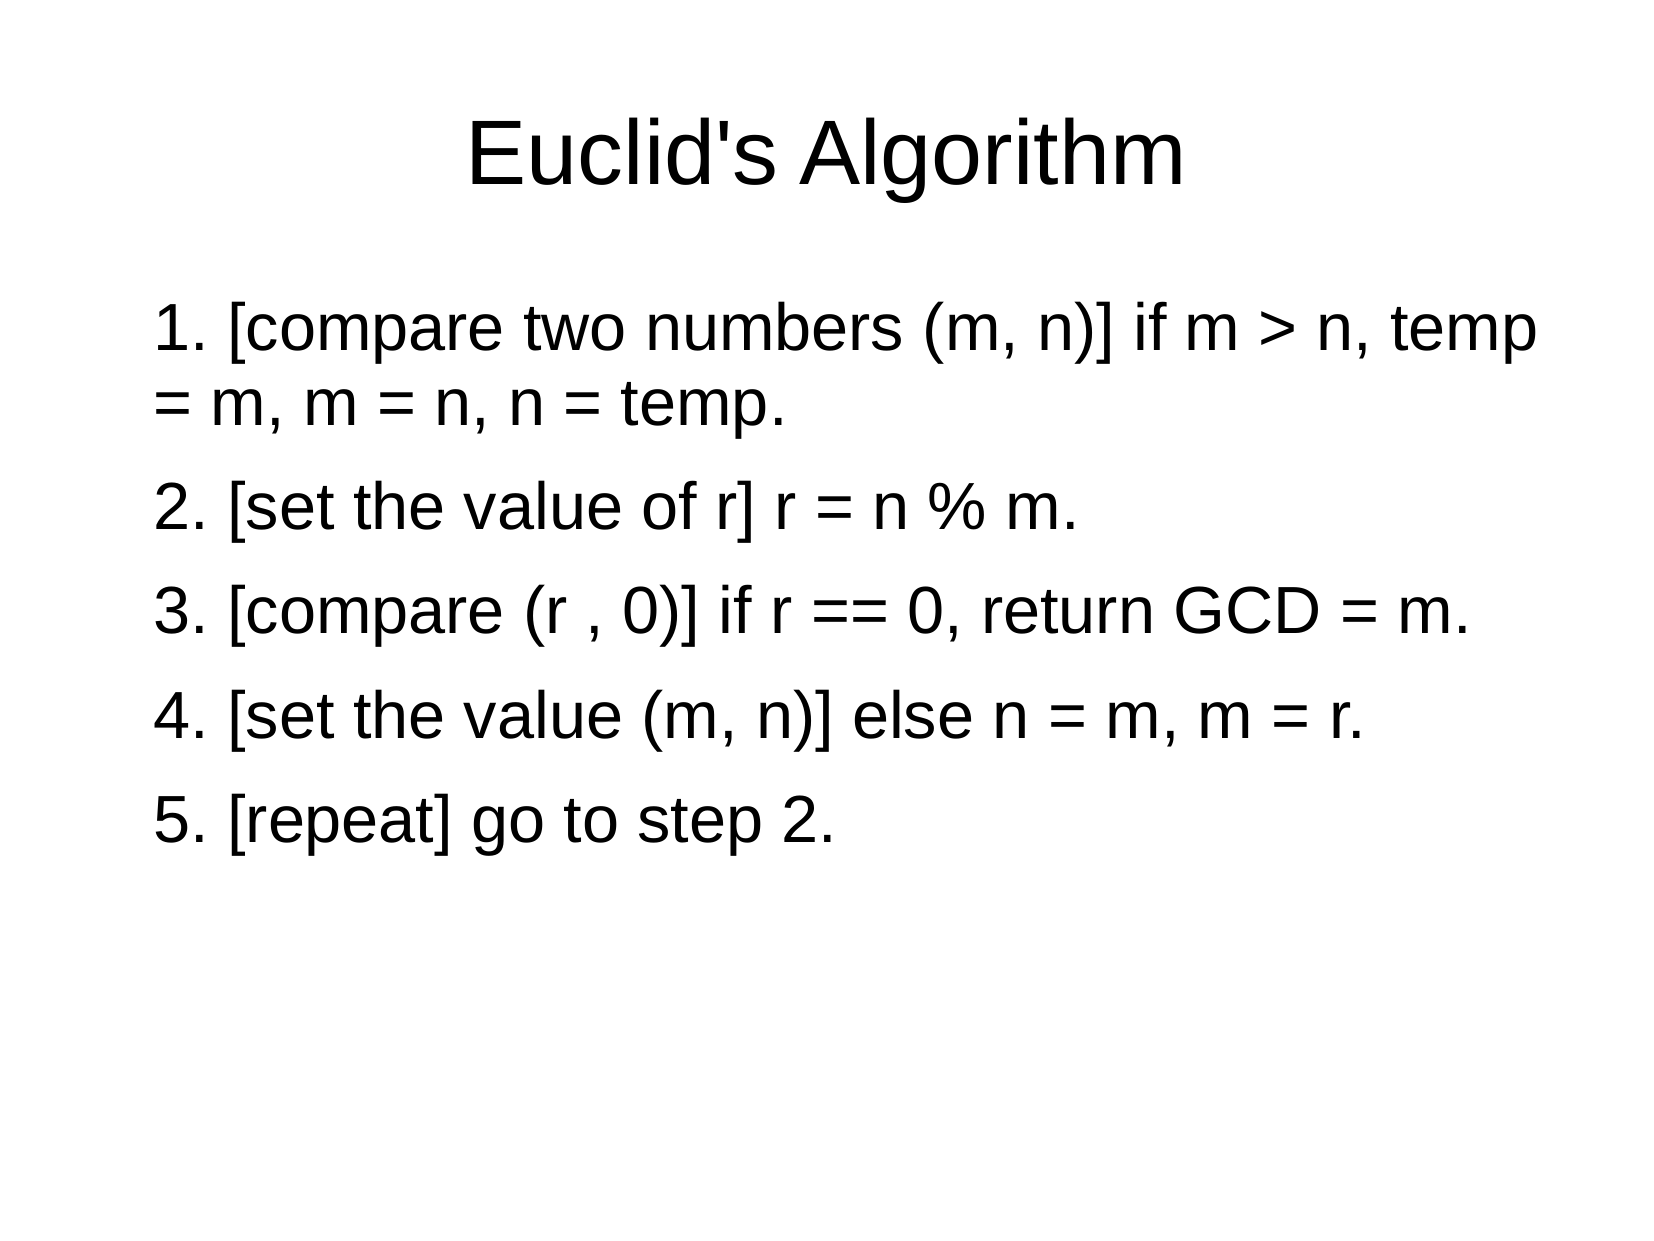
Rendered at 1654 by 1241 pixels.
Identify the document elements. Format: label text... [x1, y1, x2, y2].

list 1. [compare two numbers (m, n)] if m > n, temp = m, m = n, n = temp. 2. [set the value of r] r = n % m. 3. [compare (r , 0)] if r == 0, return GCD = m. 4. [set the value (m, n)] else n = m, m = r. 5. [repeat] go to step 2. [82, 290, 1571, 1109]
title Euclid's Algorithm [82, 49, 1571, 257]
